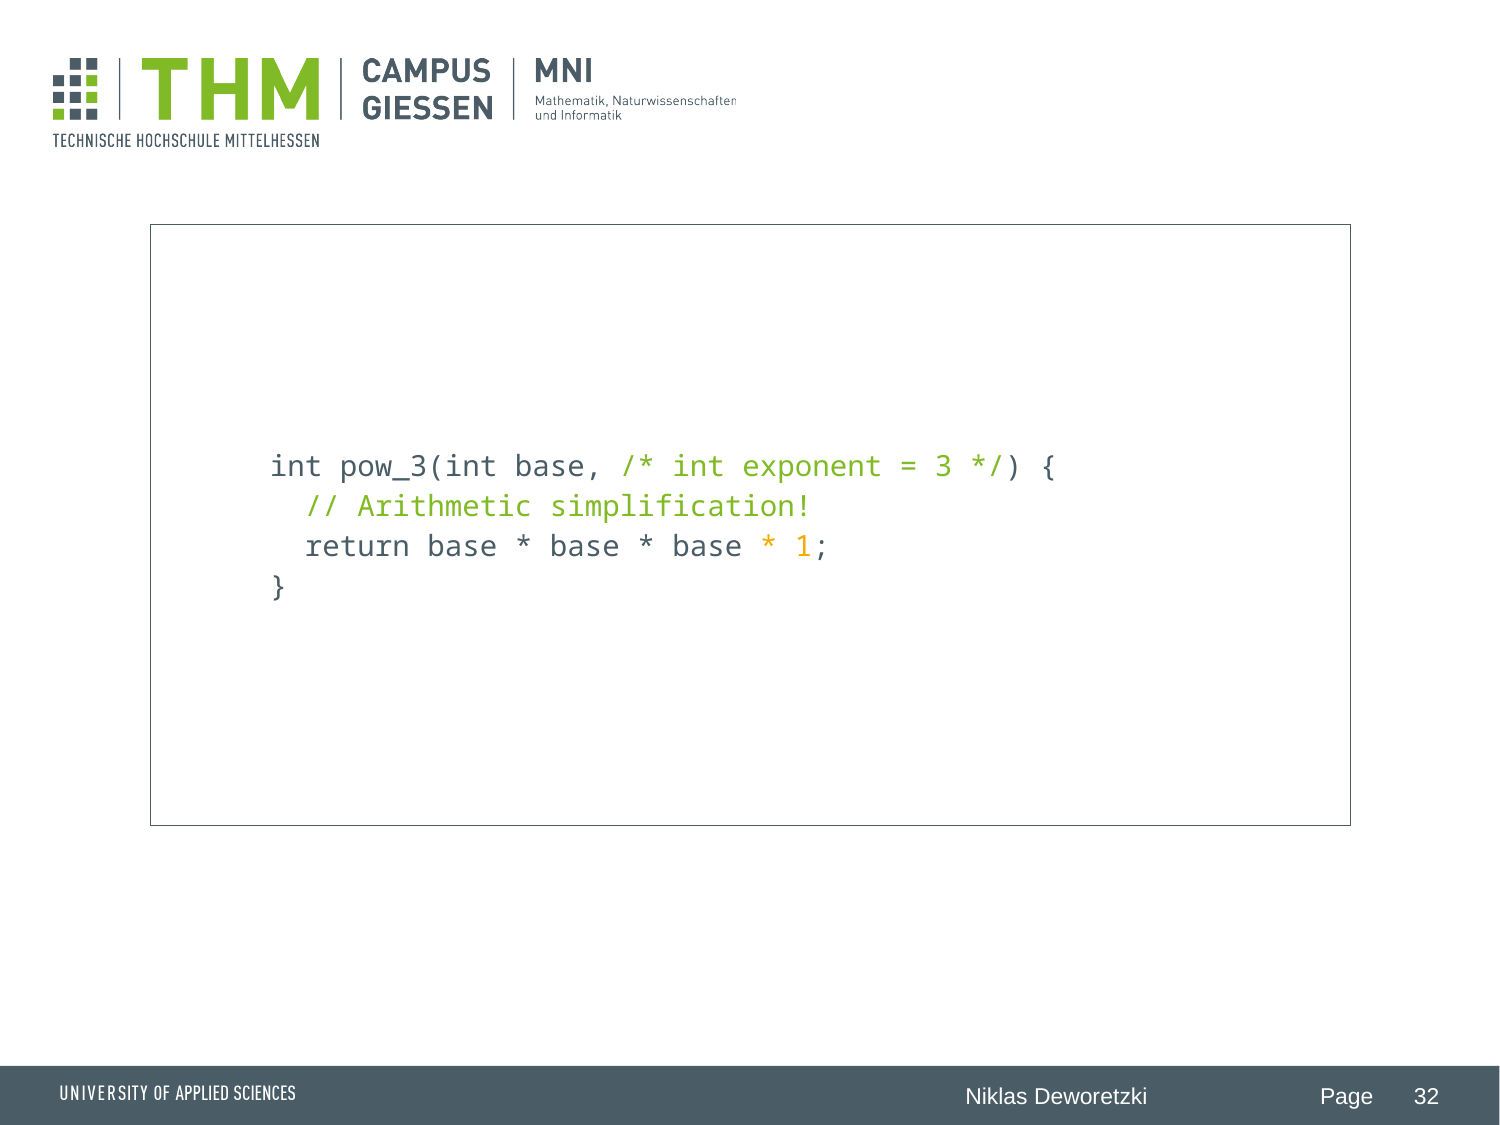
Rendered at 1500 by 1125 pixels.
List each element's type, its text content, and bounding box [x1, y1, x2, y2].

slide_number <number> [1376, 1073, 1455, 1118]
text_box int pow_3(int base, /* int exponent = 3 */) { // Arithmetic simplification! return base * base * base * 1; } [150, 224, 1351, 826]
picture [53, 58, 736, 147]
picture [59, 1082, 296, 1104]
